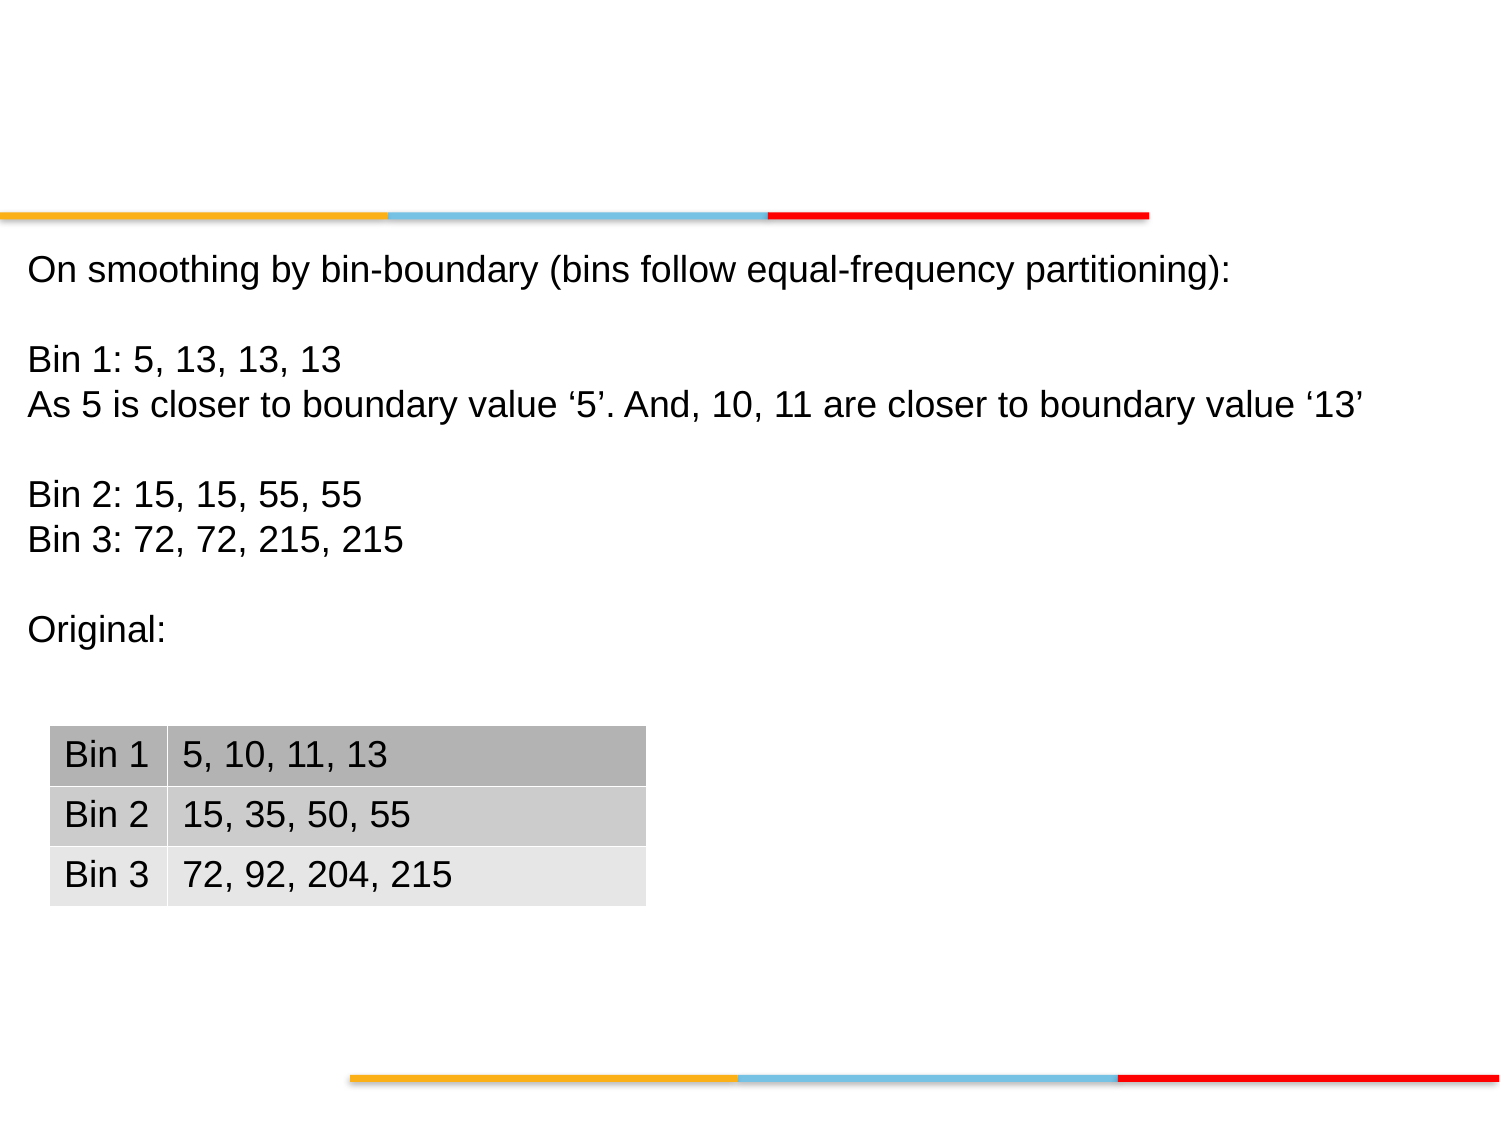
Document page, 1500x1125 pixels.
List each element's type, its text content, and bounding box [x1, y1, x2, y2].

table_header 5, 10, 11, 13 [168, 726, 646, 786]
table_cell 15, 35, 50, 55 [168, 787, 646, 846]
table_header Bin 1 [50, 726, 167, 786]
text_box On smoothing by bin-boundary (bins follow equal-frequency partitioning): Bin 1: 5, 13, 13, 13 As 5 is closer to boundary value ‘5’. And, 10, 11 are closer to boundary value ‘13’ Bin 2: 15, 15, 55, 55 Bin 3: 72, 72, 215, 215 Original: [12, 237, 1475, 658]
table_cell 72, 92, 204, 215 [168, 847, 646, 906]
table_cell Bin 3 [50, 847, 167, 906]
table_cell Bin 2 [50, 787, 167, 846]
